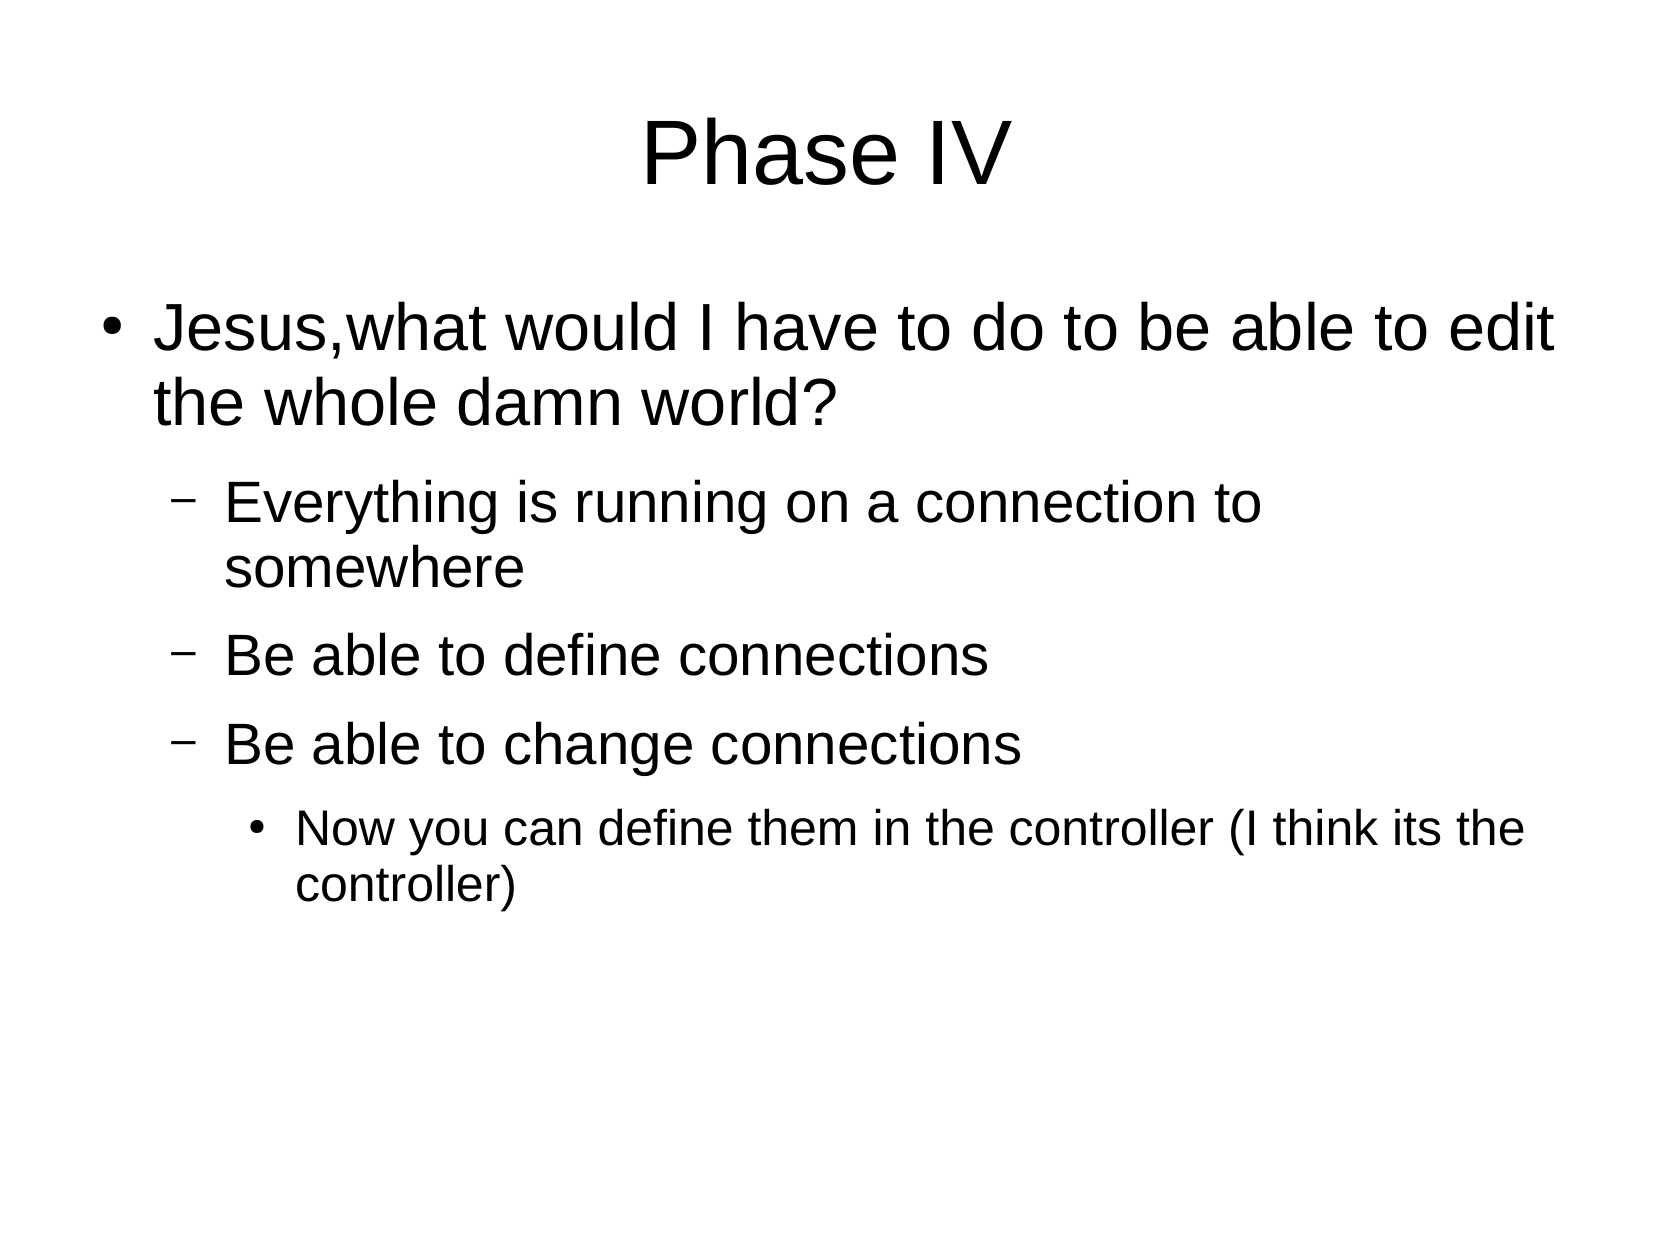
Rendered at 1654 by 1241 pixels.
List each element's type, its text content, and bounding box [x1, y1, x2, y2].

title Phase IV [82, 49, 1571, 257]
list Jesus,what would I have to do to be able to edit the whole damn world? Everything is running on a connection to somewhere Be able to define connections Be able to change connections Now you can define them in the controller (I think its the controller) [82, 290, 1571, 1010]
